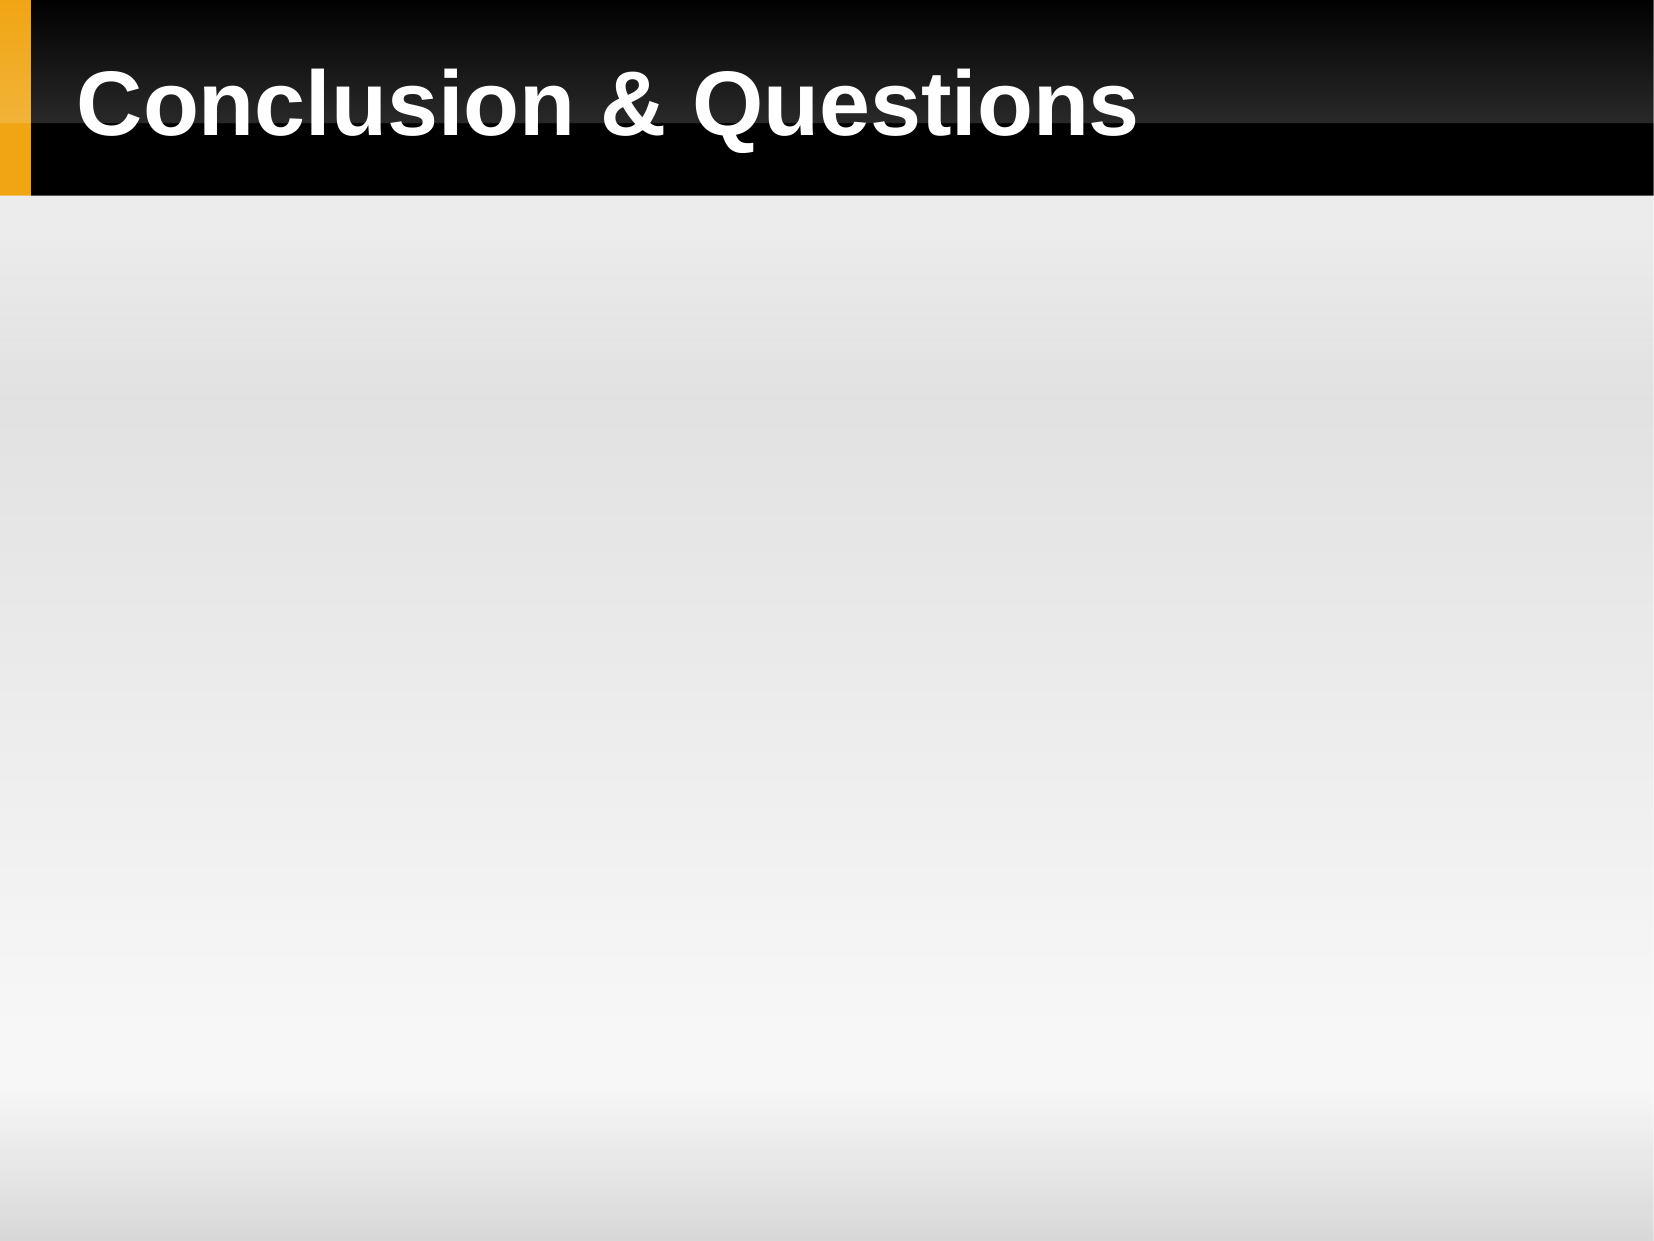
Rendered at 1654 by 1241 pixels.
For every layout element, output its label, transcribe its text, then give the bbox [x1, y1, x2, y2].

picture [0, 0, 1654, 1241]
title Conclusion & Questions [76, 7, 1565, 200]
